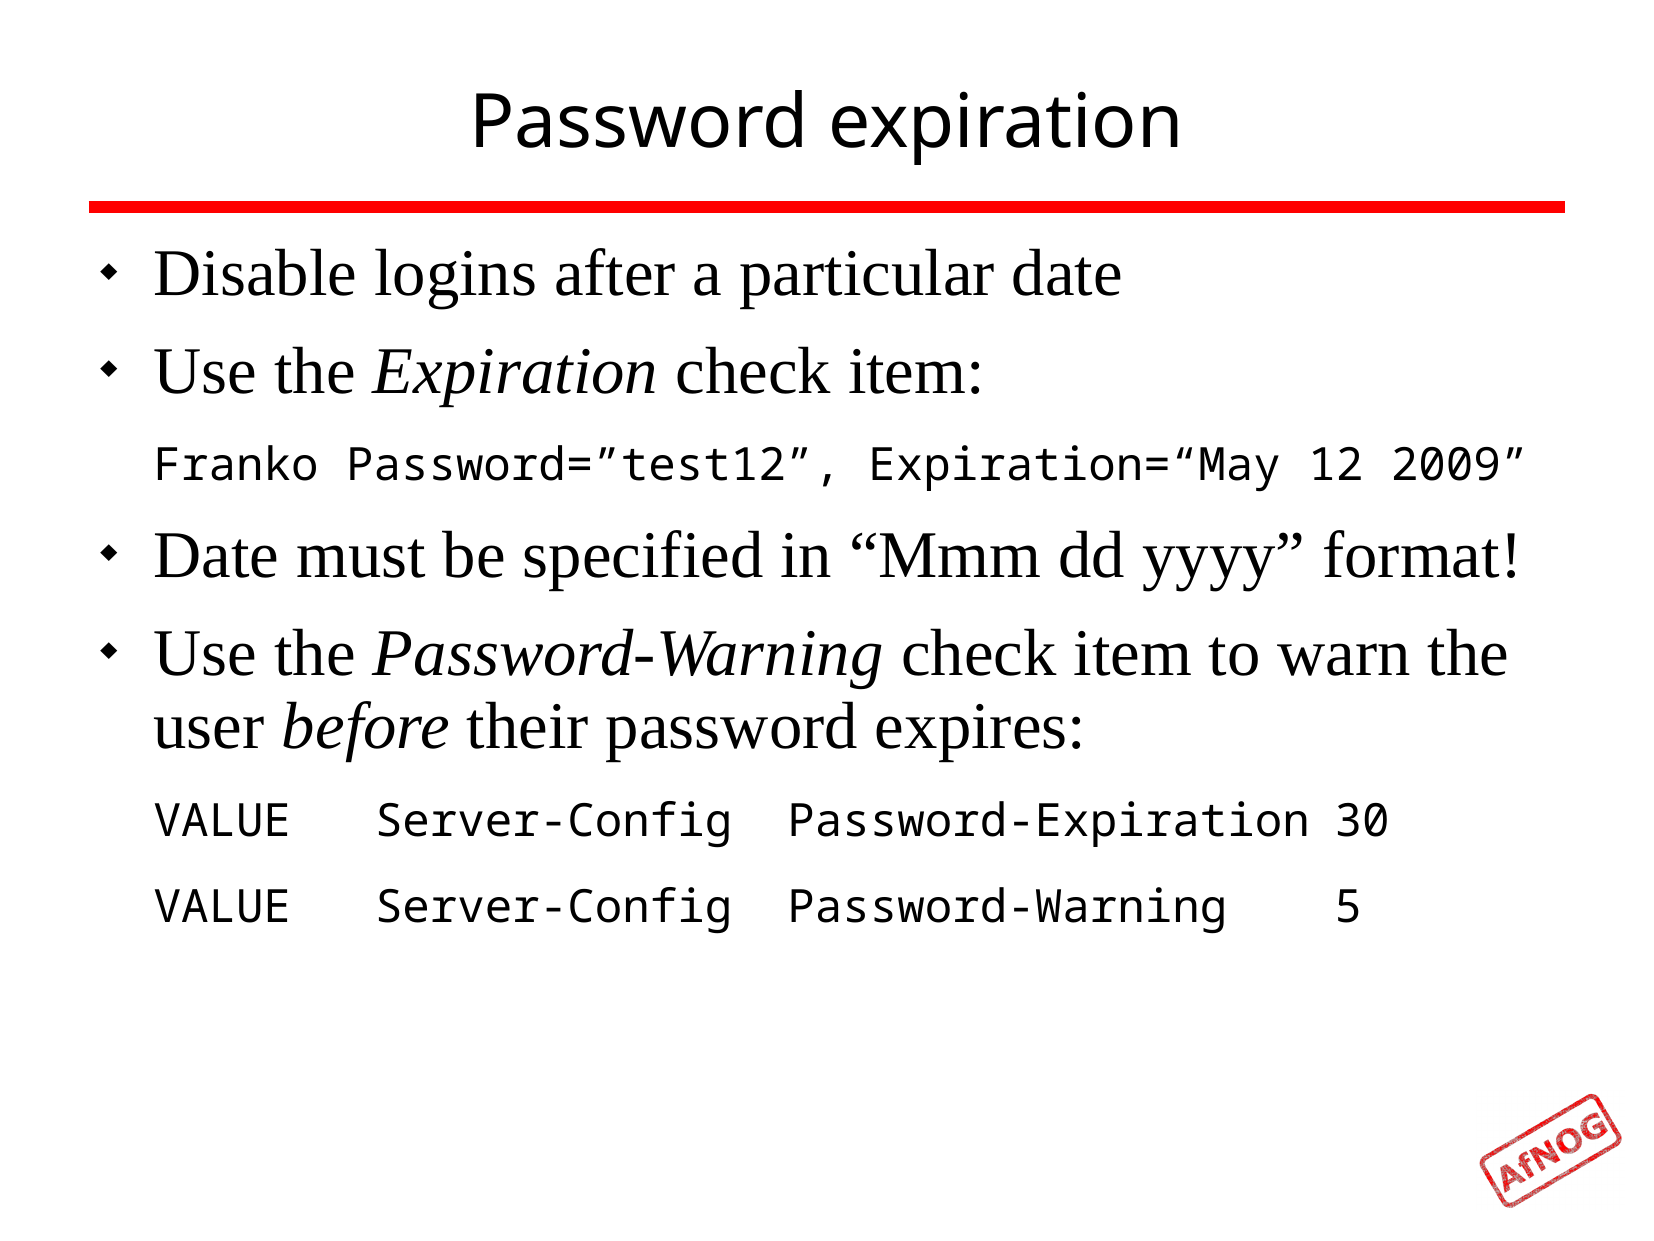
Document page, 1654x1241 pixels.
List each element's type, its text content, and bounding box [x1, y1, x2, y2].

picture [1476, 1090, 1625, 1211]
list Disable logins after a particular date Use the Expiration check item: Franko Password=”test12”, Expiration=“May 12 2009” Date must be specified in “Mmm dd yyyy” format! Use the Password-Warning check item to warn the user before their password expires: VALUE Server-Config Password-Expiration 30 VALUE Server-Config Password-Warning 5 [82, 236, 1571, 1152]
title Password expiration [82, 29, 1571, 207]
